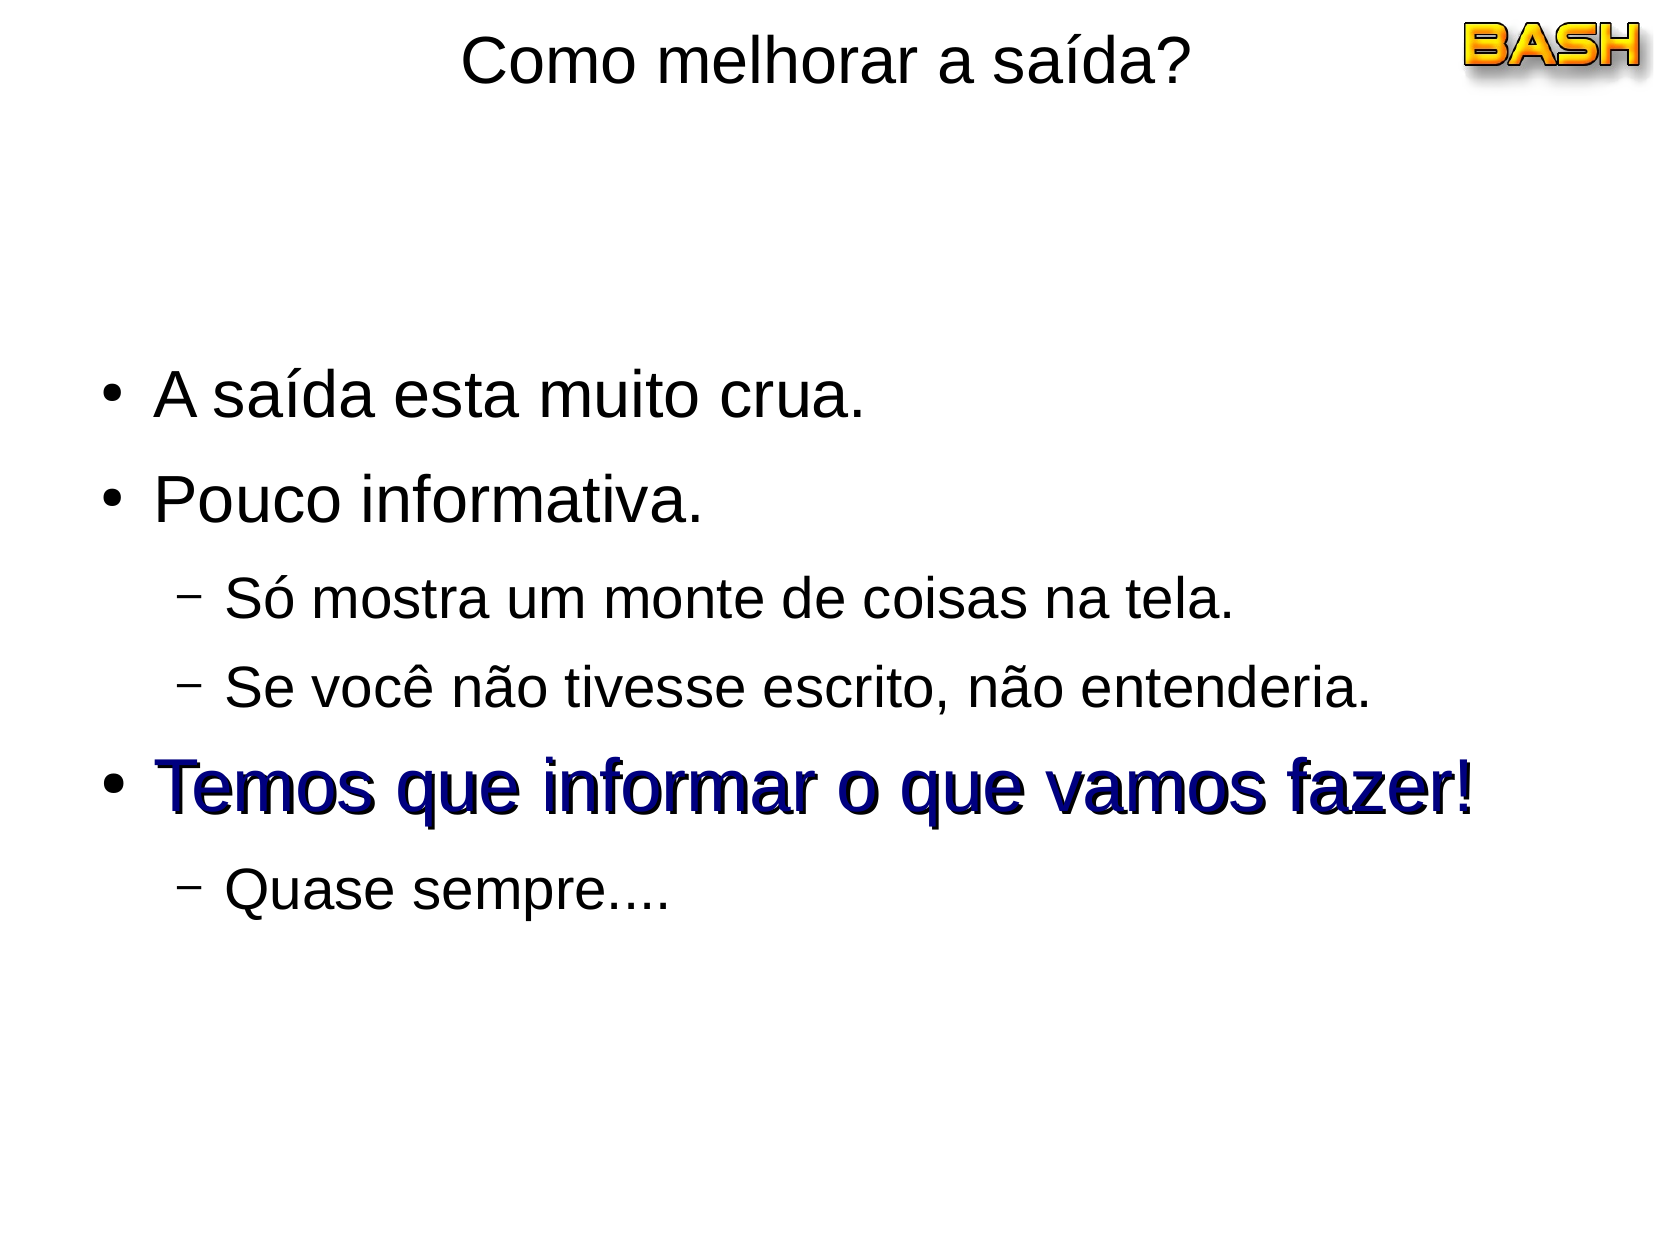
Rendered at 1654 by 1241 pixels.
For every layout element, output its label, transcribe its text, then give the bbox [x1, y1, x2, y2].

list A saída esta muito crua. Pouco informativa. Só mostra um monte de coisas na tela. Se você não tivesse escrito, não entenderia. Temos que informar o que vamos fazer! Quase sempre.... [82, 357, 1571, 922]
picture [1450, 0, 1654, 96]
title Como melhorar a saída? [82, 22, 1571, 98]
